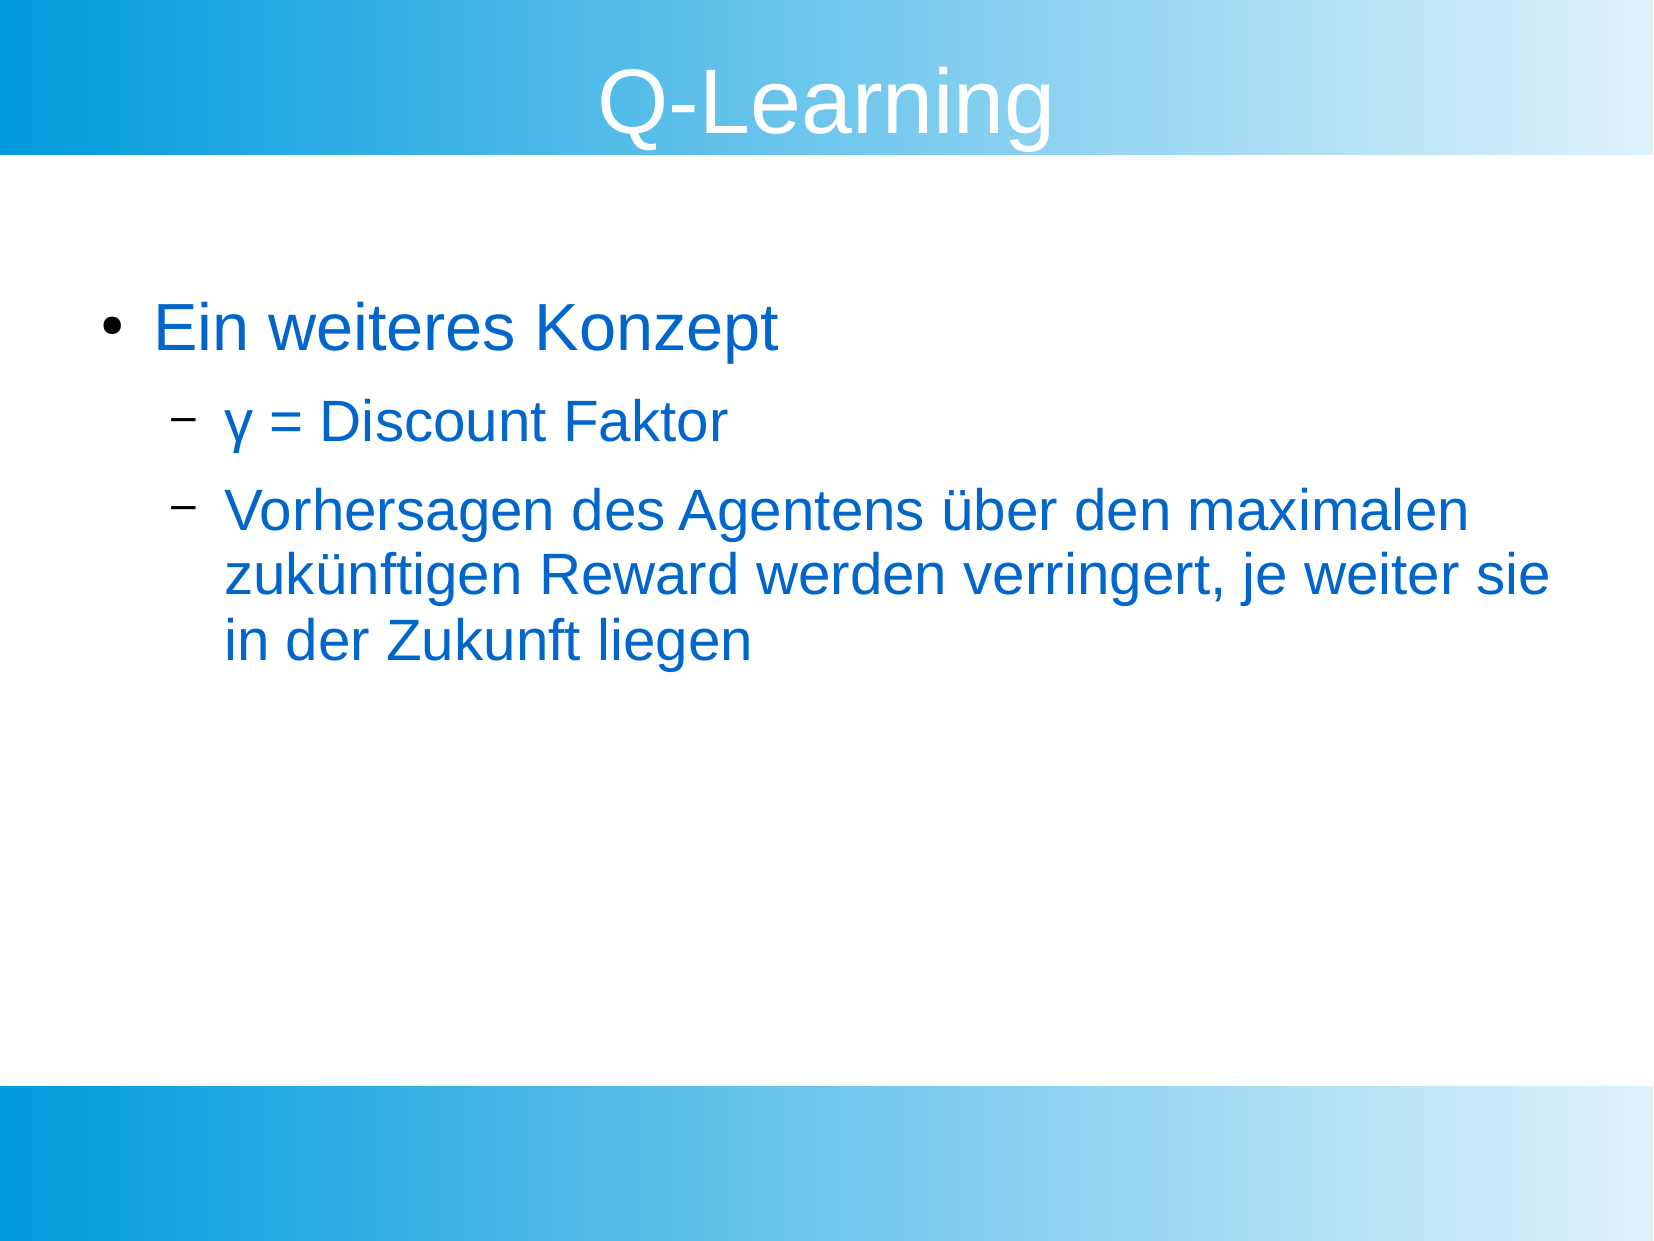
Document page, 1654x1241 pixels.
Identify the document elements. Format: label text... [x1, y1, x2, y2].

list Ein weiteres Konzept γ = Discount Faktor Vorhersagen des Agentens über den maximalen zukünftigen Reward werden verringert, je weiter sie in der Zukunft liegen [82, 290, 1571, 1010]
title Q-Learning [82, 49, 1571, 155]
